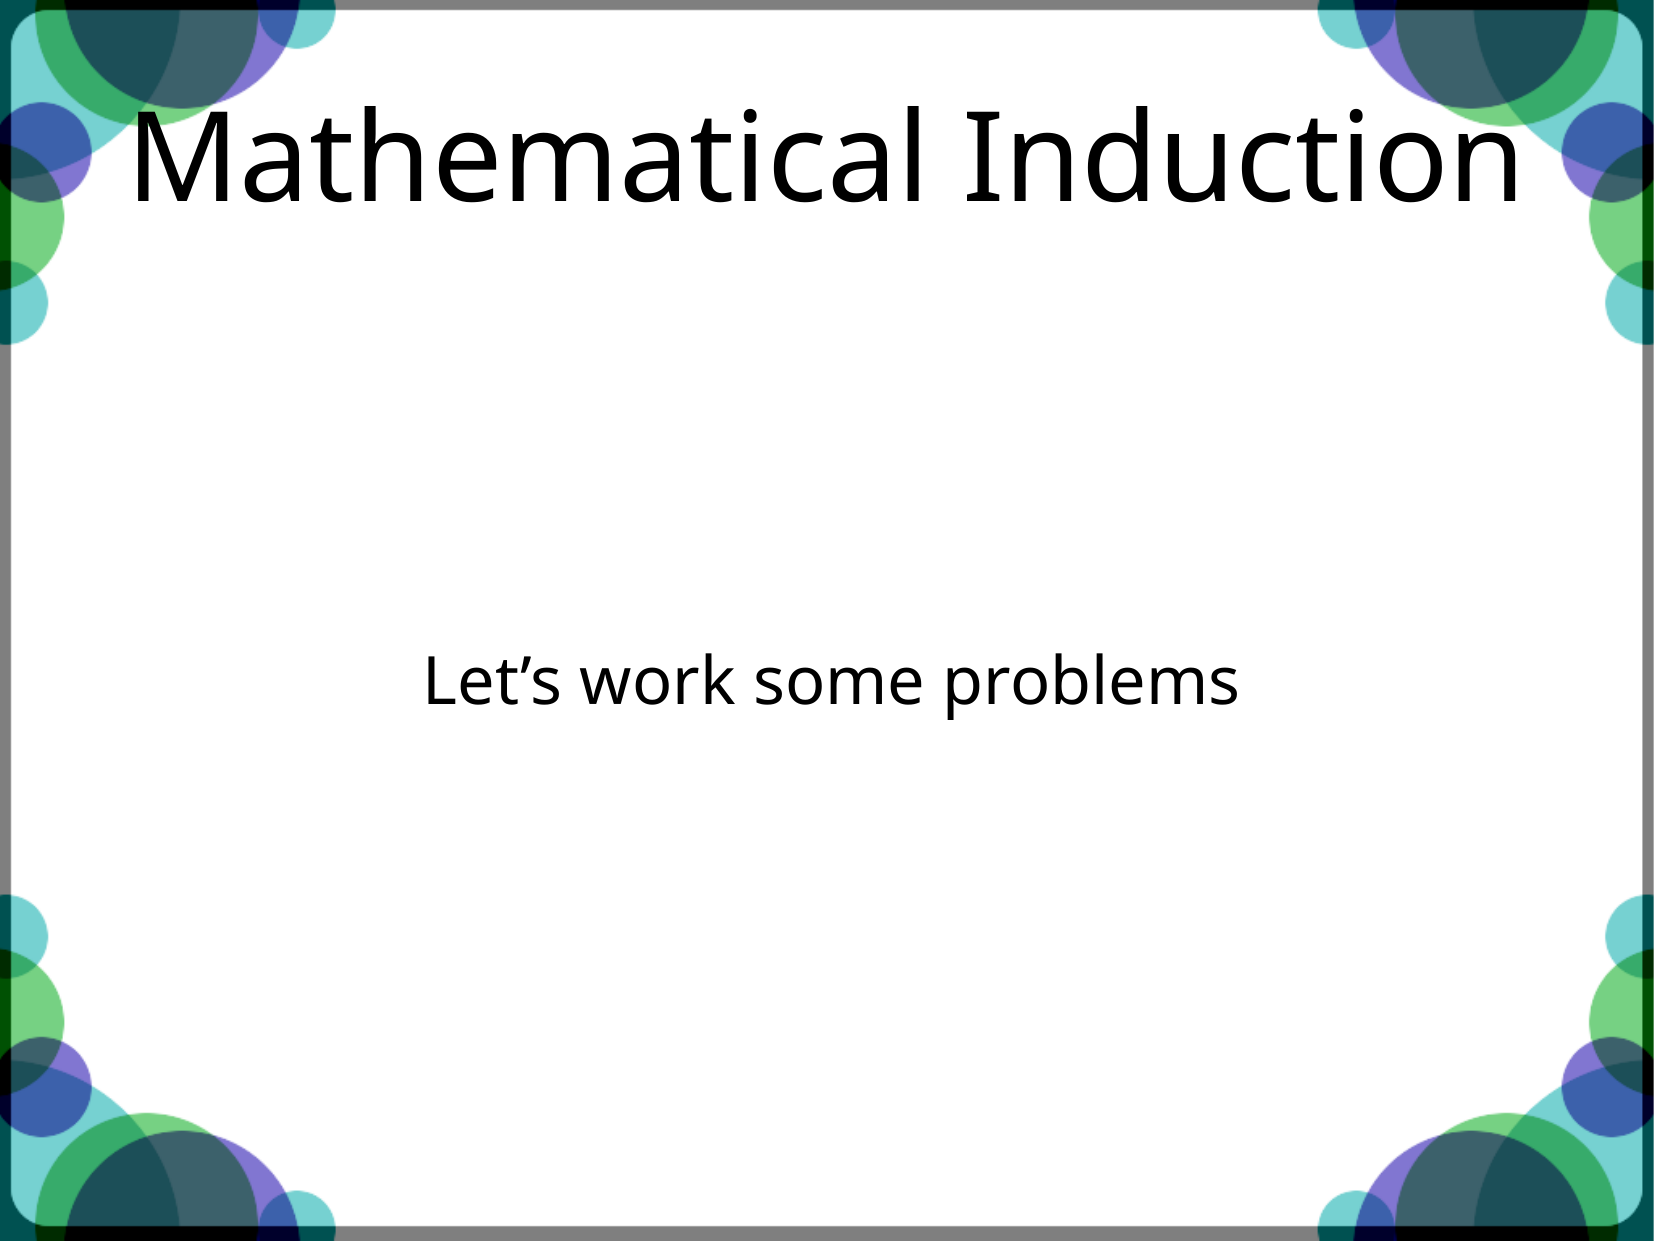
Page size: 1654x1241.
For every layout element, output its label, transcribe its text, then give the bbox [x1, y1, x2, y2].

text_box Let’s work some problems [135, 270, 1531, 943]
title Mathematical Induction [82, 49, 1571, 257]
picture [0, 0, 1654, 1241]
